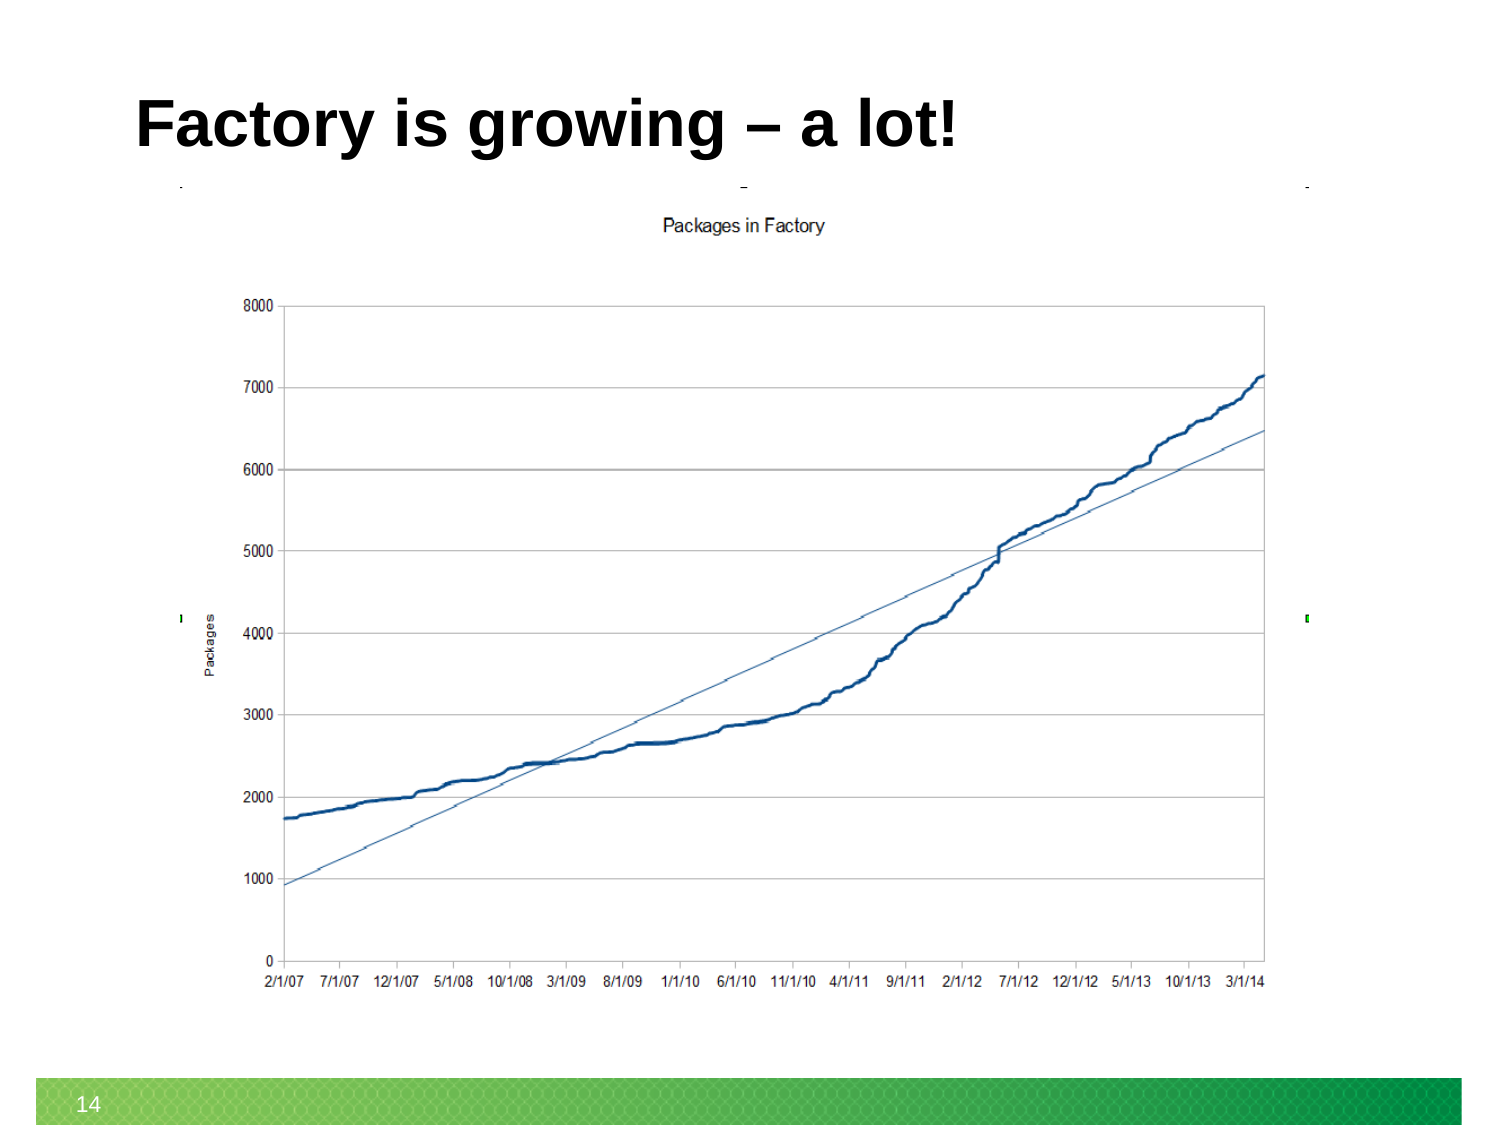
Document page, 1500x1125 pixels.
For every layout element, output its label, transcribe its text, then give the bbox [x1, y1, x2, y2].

title Factory is growing – a lot! [135, 41, 1372, 204]
picture [36, 1078, 1462, 1125]
picture [180, 187, 1309, 1006]
